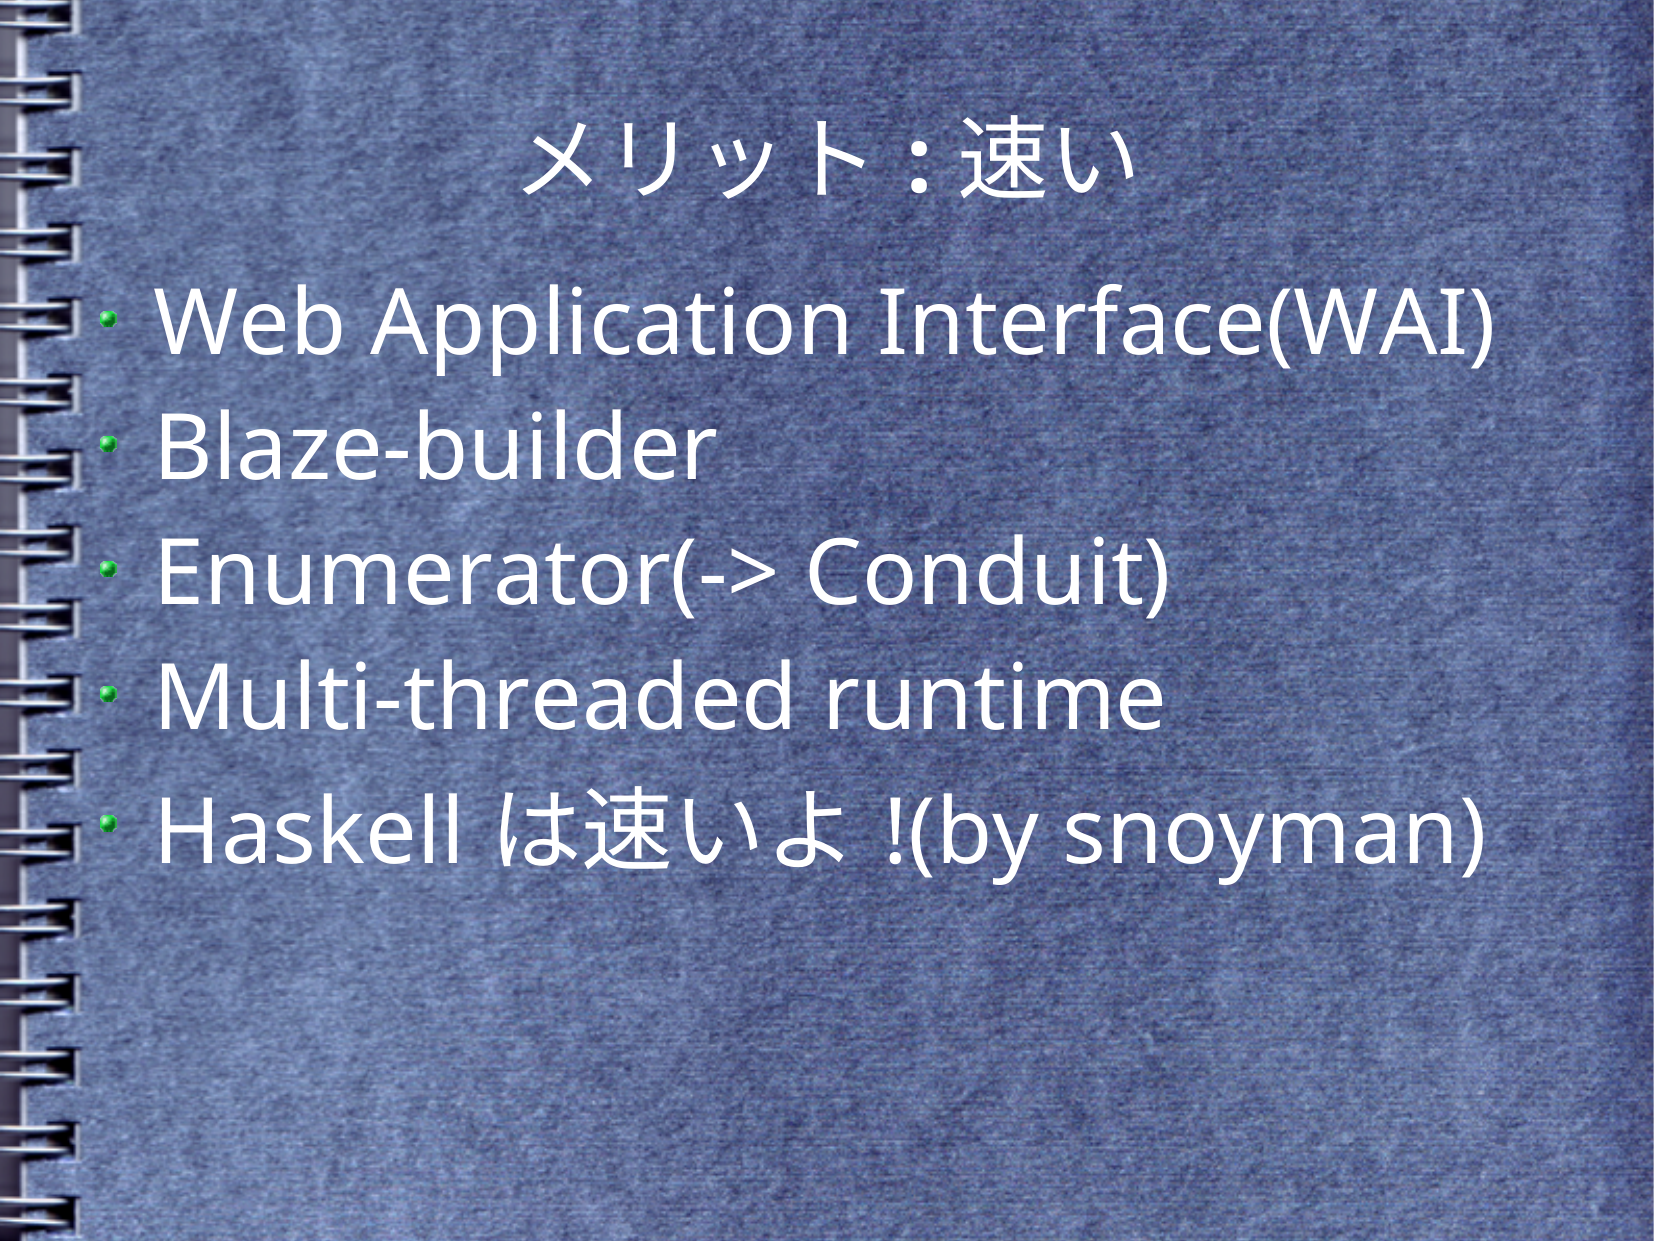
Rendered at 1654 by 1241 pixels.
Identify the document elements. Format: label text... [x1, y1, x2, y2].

picture [0, 0, 1654, 1241]
title メリット:速い [82, 49, 1571, 256]
list Web Application Interface(WAI) Blaze-builder Enumerator(-> Conduit) Multi-threaded runtime Haskellは速いよ!(by snoyman) [82, 256, 1571, 1217]
